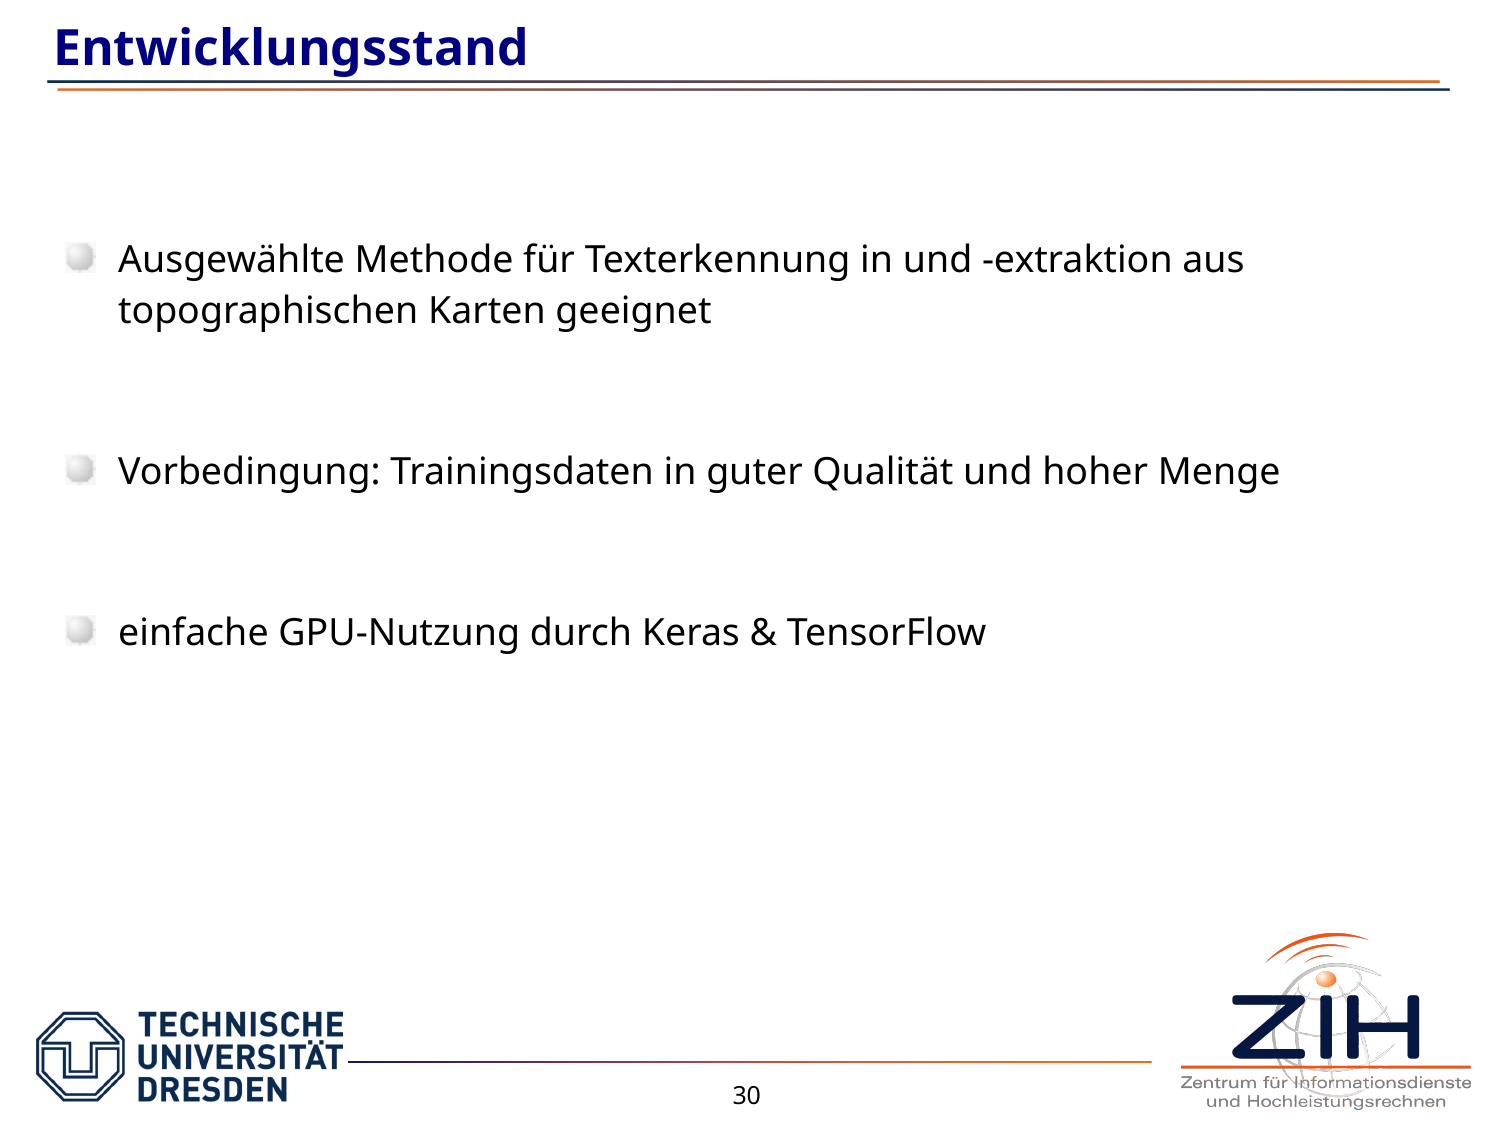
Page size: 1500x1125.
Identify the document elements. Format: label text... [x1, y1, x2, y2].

picture [47, 80, 1450, 91]
picture [1181, 933, 1471, 1110]
picture [35, 1011, 343, 1102]
title Entwicklungsstand [53, 12, 1453, 81]
list Ausgewählte Methode für Texterkennung in und -extraktion aus topographischen Karten geeignet Vorbedingung: Trainingsdaten in guter Qualität und hoher Menge einfache GPU-Nutzung durch Keras & TensorFlow [29, 118, 1418, 771]
